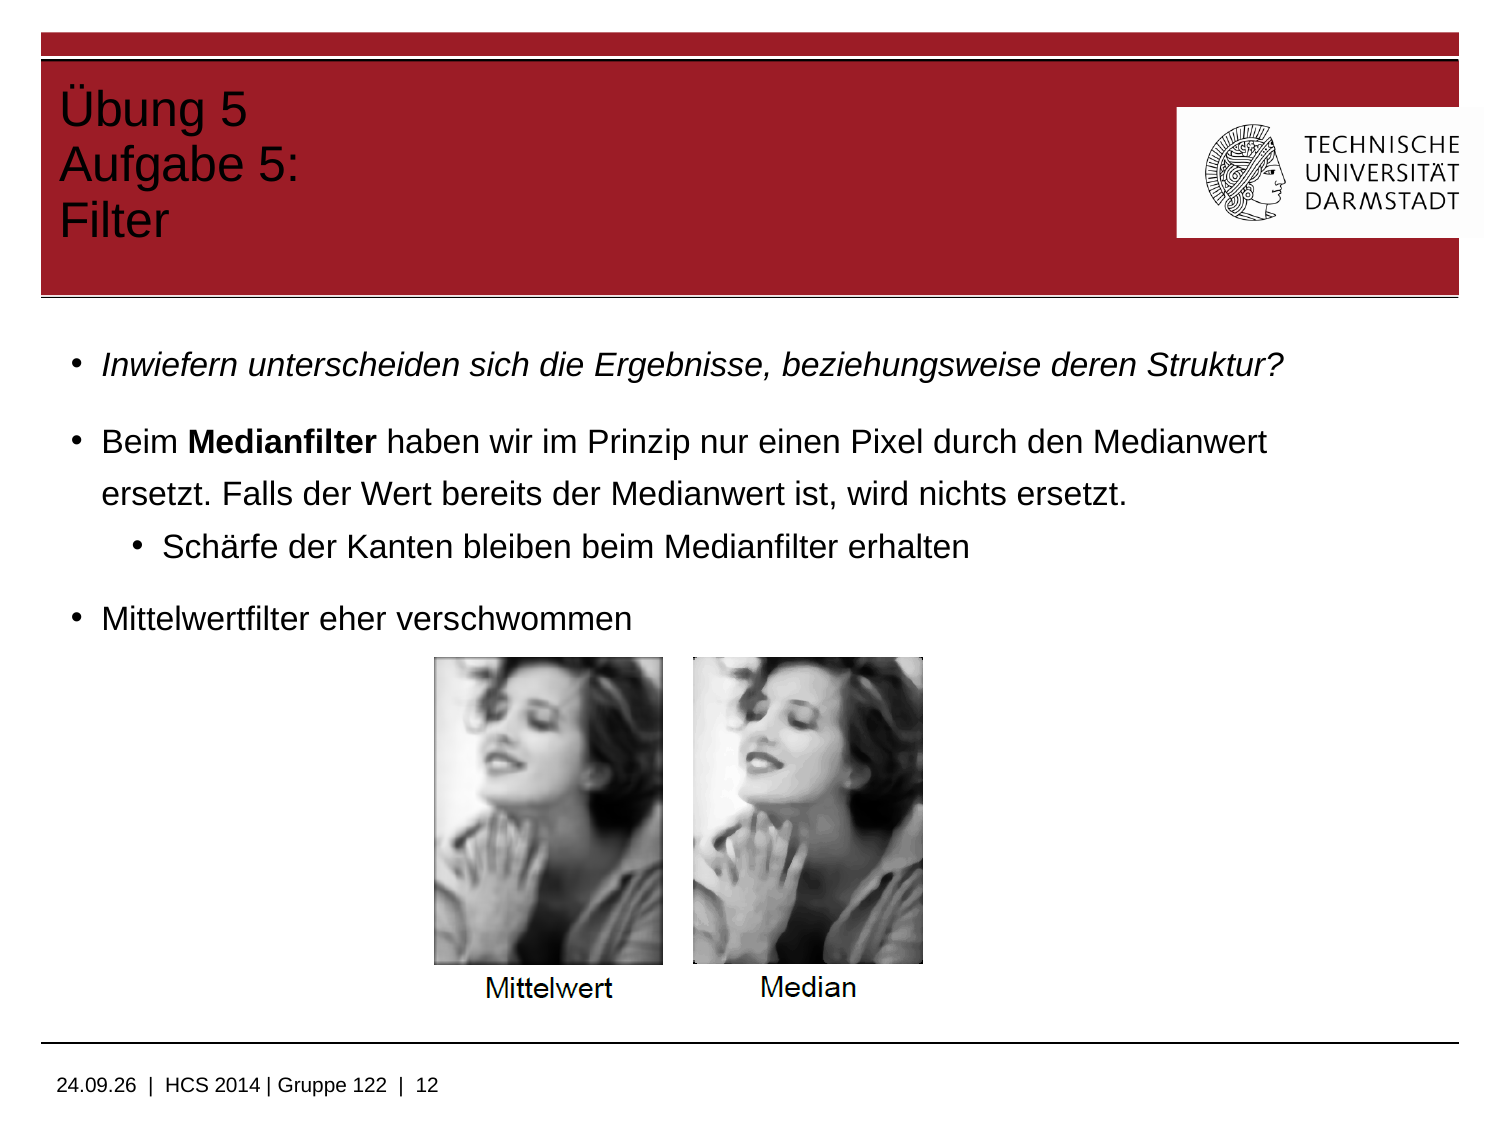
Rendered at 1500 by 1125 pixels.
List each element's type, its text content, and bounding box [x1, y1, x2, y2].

list Inwiefern unterscheiden sich die Ergebnisse, beziehungsweise deren Struktur? Beim Medianfilter haben wir im Prinzip nur einen Pixel durch den Medianwert ersetzt. Falls der Wert bereits der Medianwert ist, wird nichts ersetzt. Schärfe der Kanten bleiben beim Medianfilter erhalten Mittelwertfilter eher verschwommen [70, 330, 1391, 642]
picture [685, 649, 934, 1010]
picture [1176, 107, 1484, 238]
title Übung 5 Aufgabe 5: Filter [59, 80, 1149, 249]
picture [425, 649, 672, 1016]
